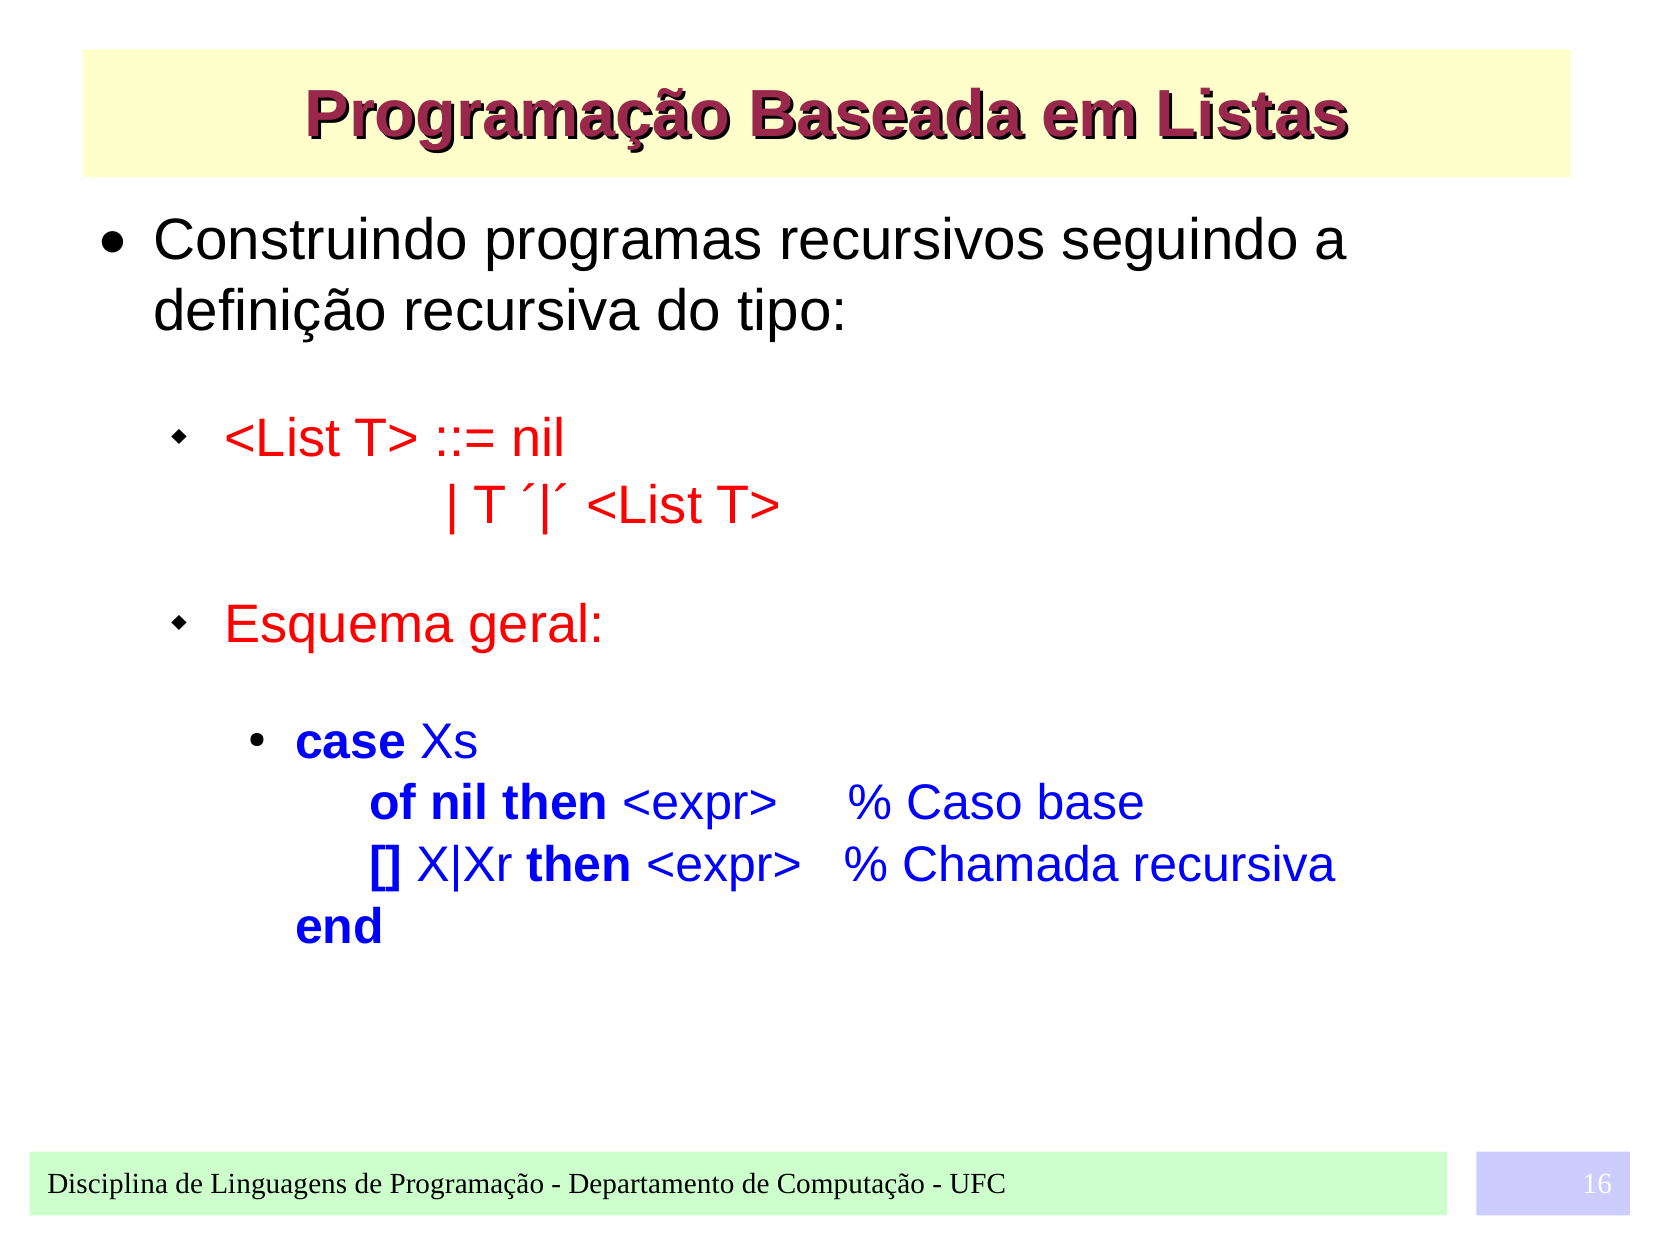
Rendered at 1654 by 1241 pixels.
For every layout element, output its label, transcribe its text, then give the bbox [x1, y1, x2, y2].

title Programação Baseada em Listas [82, 49, 1571, 178]
list Construindo programas recursivos seguindo a definição recursiva do tipo: <List T> ::= nil | T ´|´ <List T> Esquema geral: case Xs of nil then <expr> % Caso base [] X|Xr then <expr> % Chamada recursiva end [82, 206, 1571, 1152]
